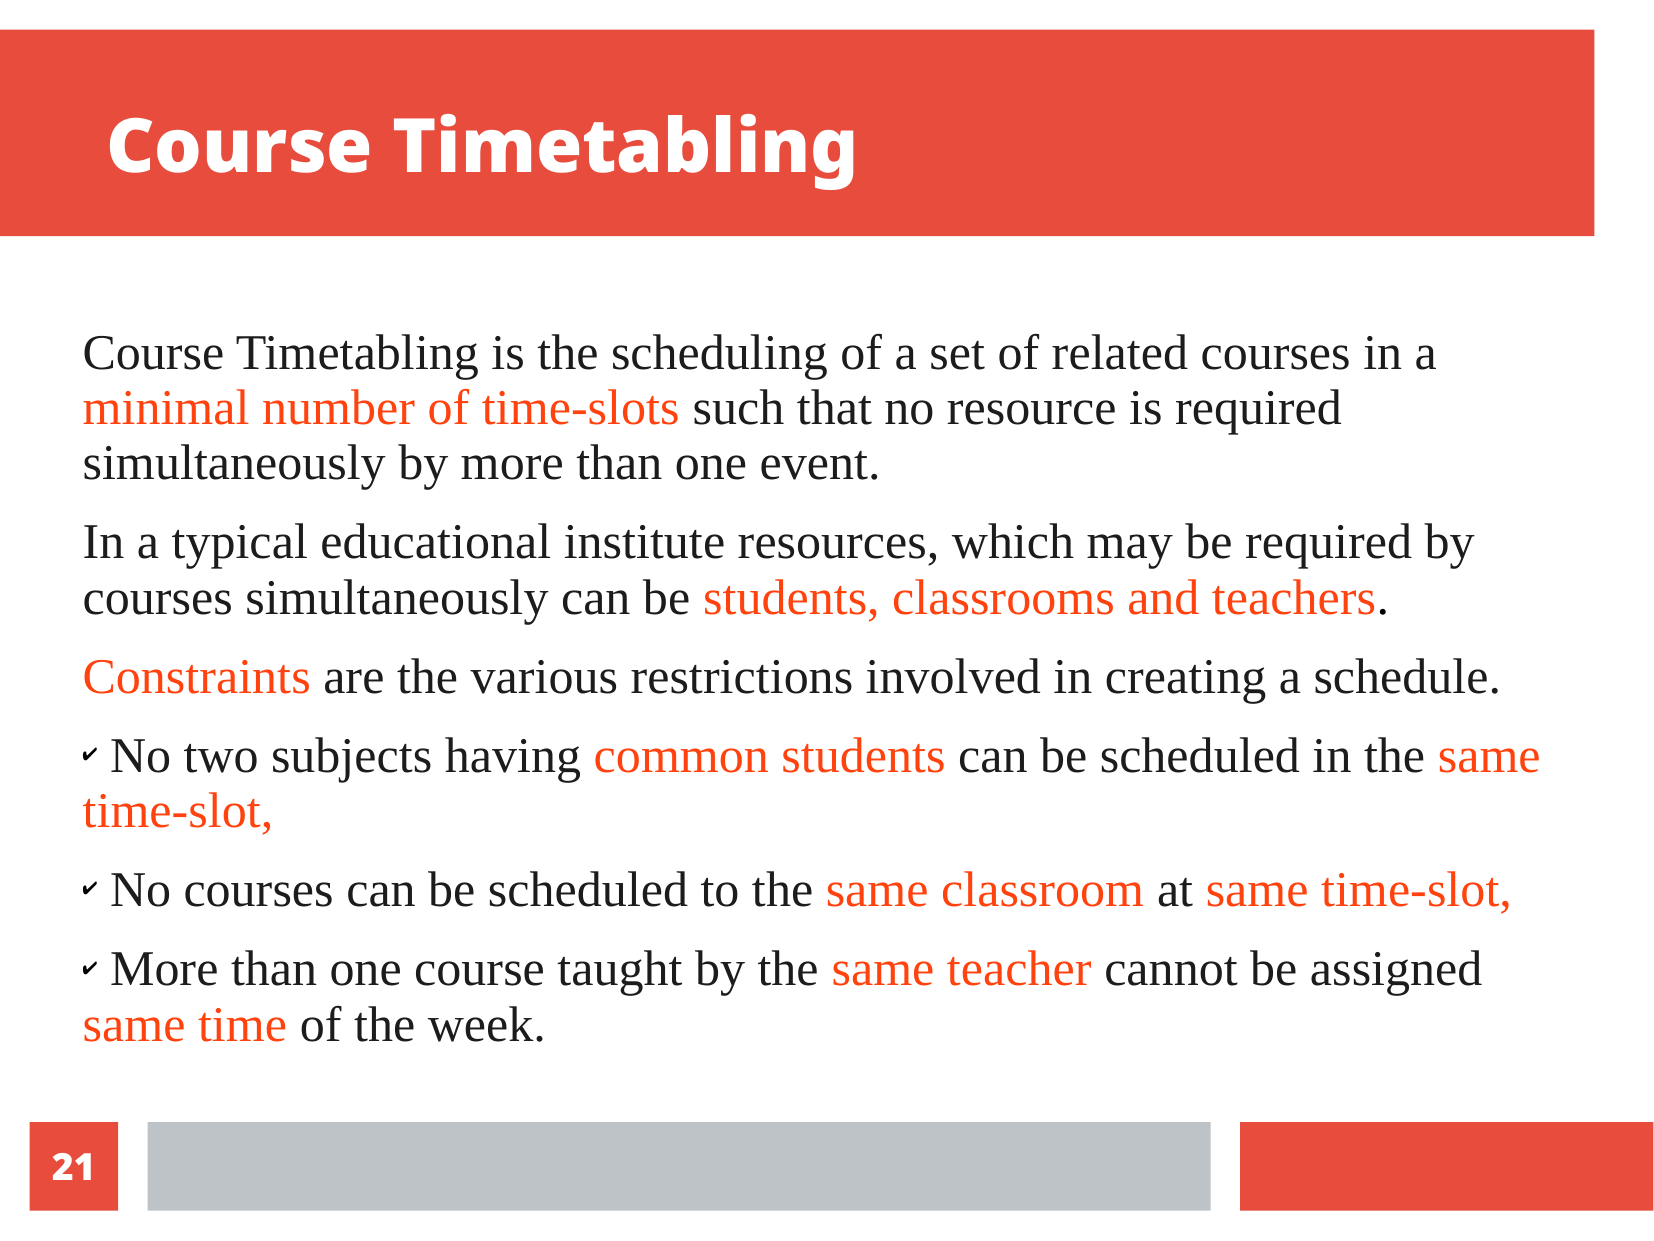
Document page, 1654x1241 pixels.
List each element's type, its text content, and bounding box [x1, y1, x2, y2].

list Course Timetabling is the scheduling of a set of related courses in a minimal number of time-slots such that no resource is required simultaneously by more than one event. In a typical educational institute resources, which may be required by courses simultaneously can be students, classrooms and teachers. Constraints are the various restrictions involved in creating a schedule. No two subjects having common students can be scheduled in the same time-slot, No courses can be scheduled to the same classroom at same time-slot, More than one course taught by the same teacher cannot be assigned same time of the week. [82, 324, 1589, 1093]
title Course Timetabling [106, 47, 1642, 195]
